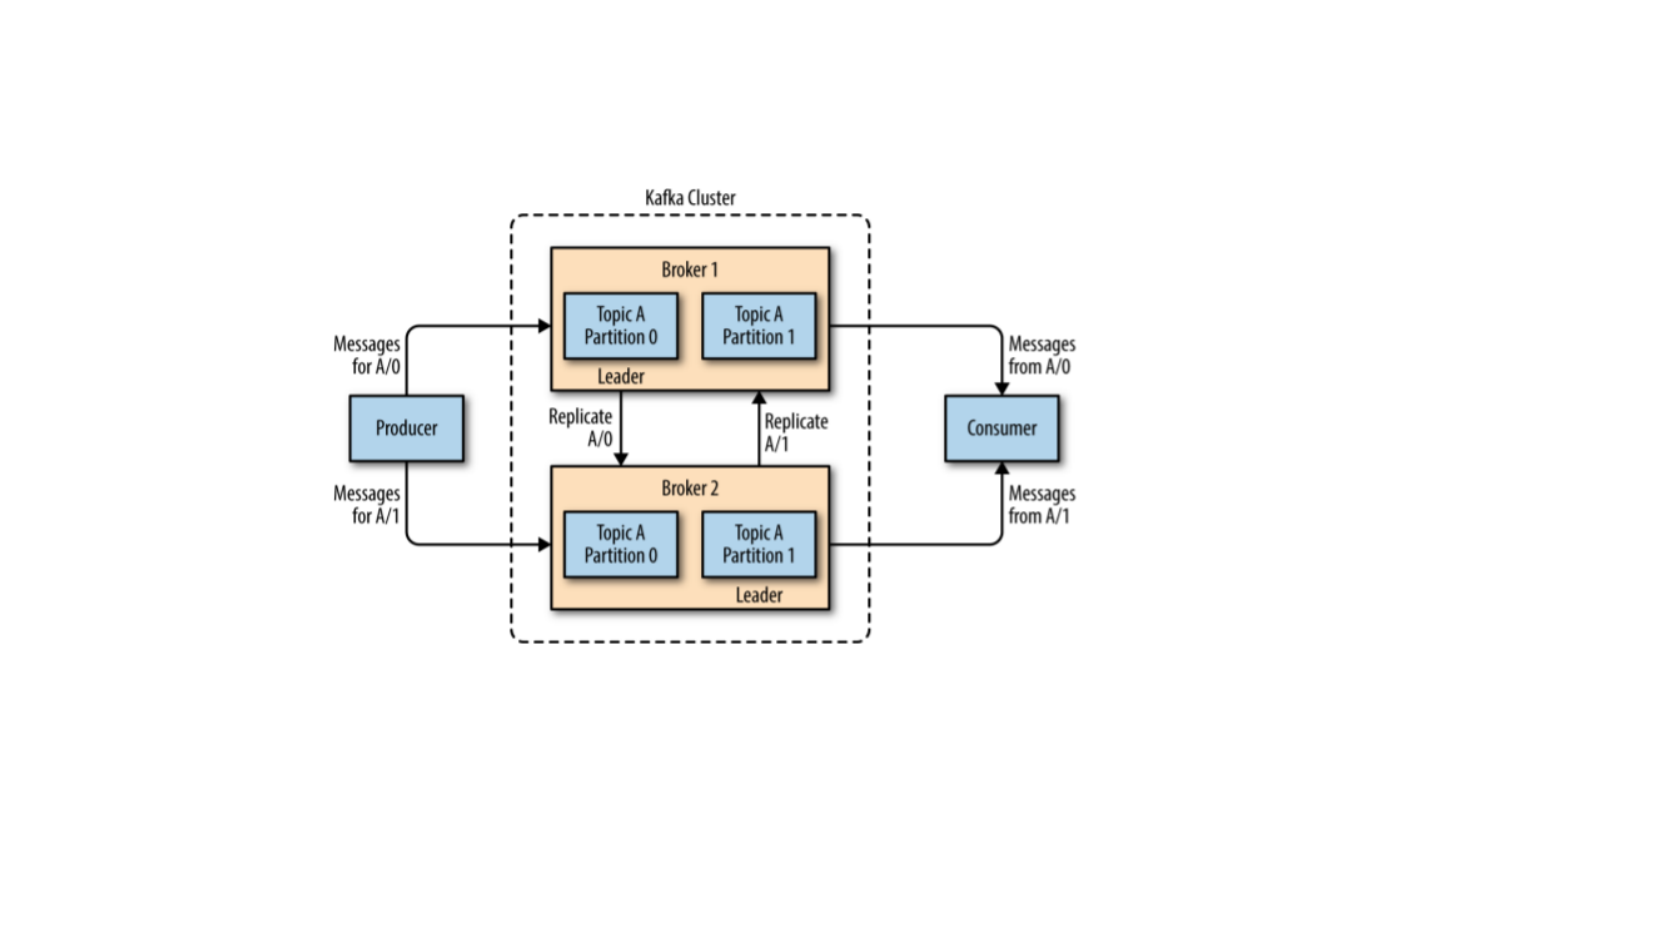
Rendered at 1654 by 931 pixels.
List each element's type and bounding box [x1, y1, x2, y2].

picture [272, 177, 1123, 654]
